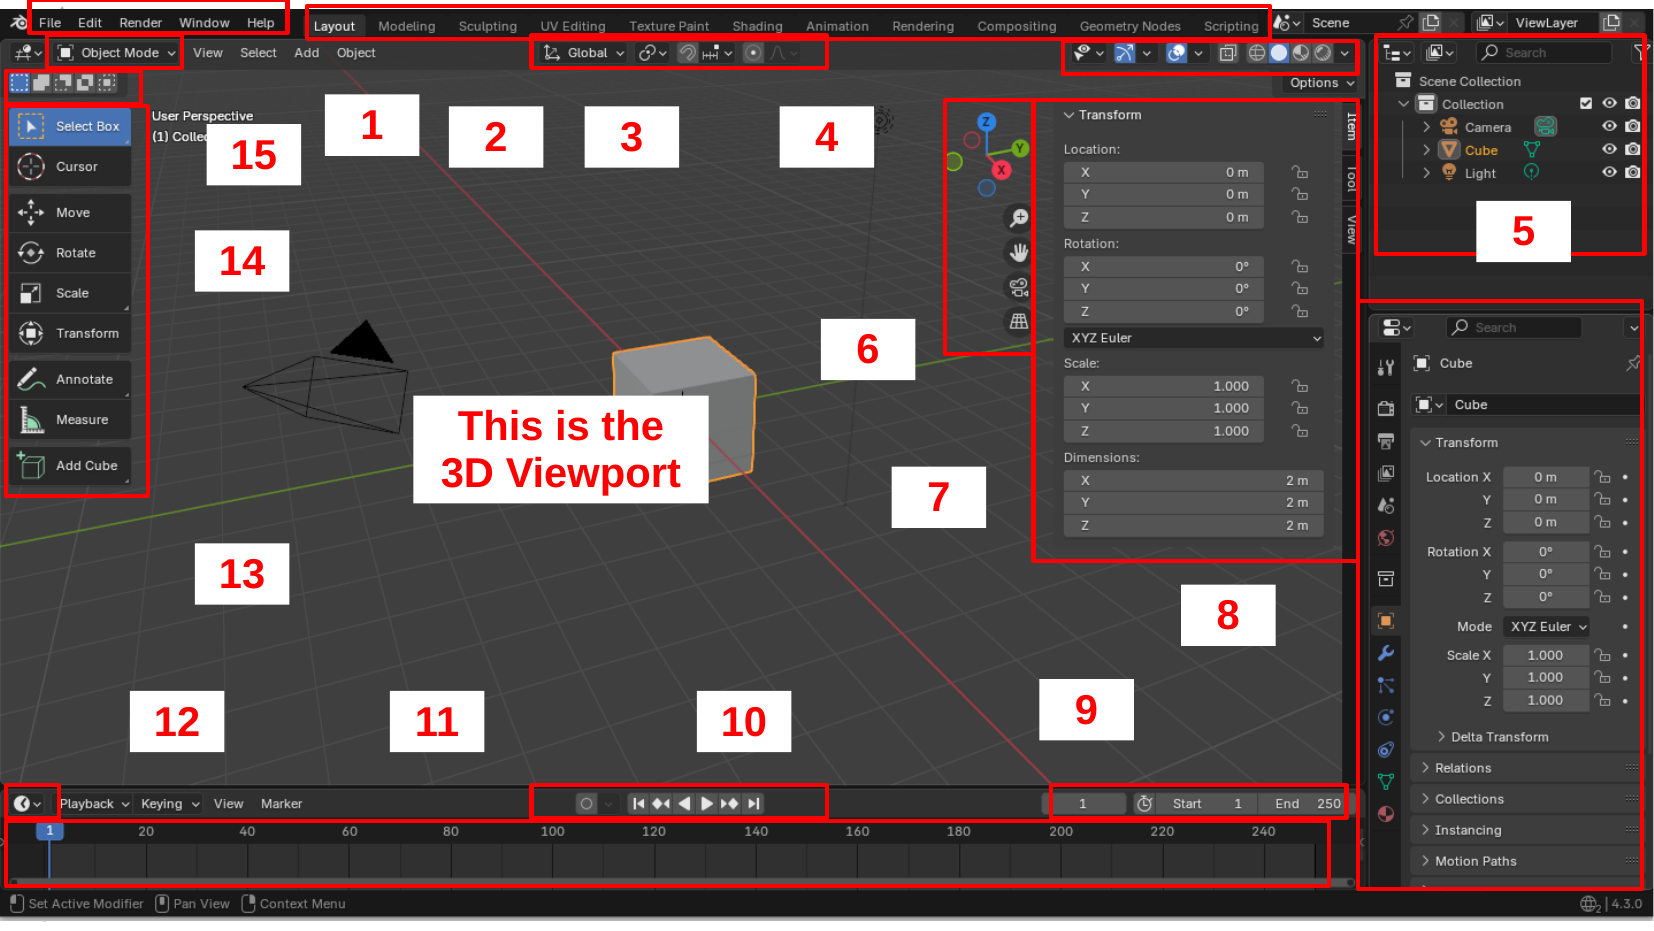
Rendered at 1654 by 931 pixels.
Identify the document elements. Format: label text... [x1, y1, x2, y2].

text_box 9 [1039, 679, 1134, 741]
picture [8, 108, 146, 494]
picture [534, 41, 825, 66]
text_box 4 [779, 106, 875, 168]
picture [49, 37, 180, 66]
text_box 13 [194, 543, 290, 605]
text_box 1 [324, 94, 420, 156]
picture [1065, 43, 1355, 72]
picture [0, 9, 1654, 921]
text_box 5 [1476, 200, 1571, 263]
text_box 7 [891, 466, 987, 528]
picture [8, 73, 139, 102]
text_box This is the 3D Viewport [413, 395, 709, 504]
text_box 2 [448, 106, 544, 168]
text_box 11 [389, 690, 485, 753]
text_box 15 [206, 124, 302, 186]
picture [309, 9, 1268, 37]
text_box 6 [820, 318, 916, 381]
text_box 8 [1181, 584, 1276, 646]
text_box 3 [584, 106, 680, 168]
text_box 12 [129, 690, 225, 753]
text_box 14 [194, 230, 290, 292]
picture [32, 9, 285, 31]
text_box 10 [696, 690, 792, 753]
